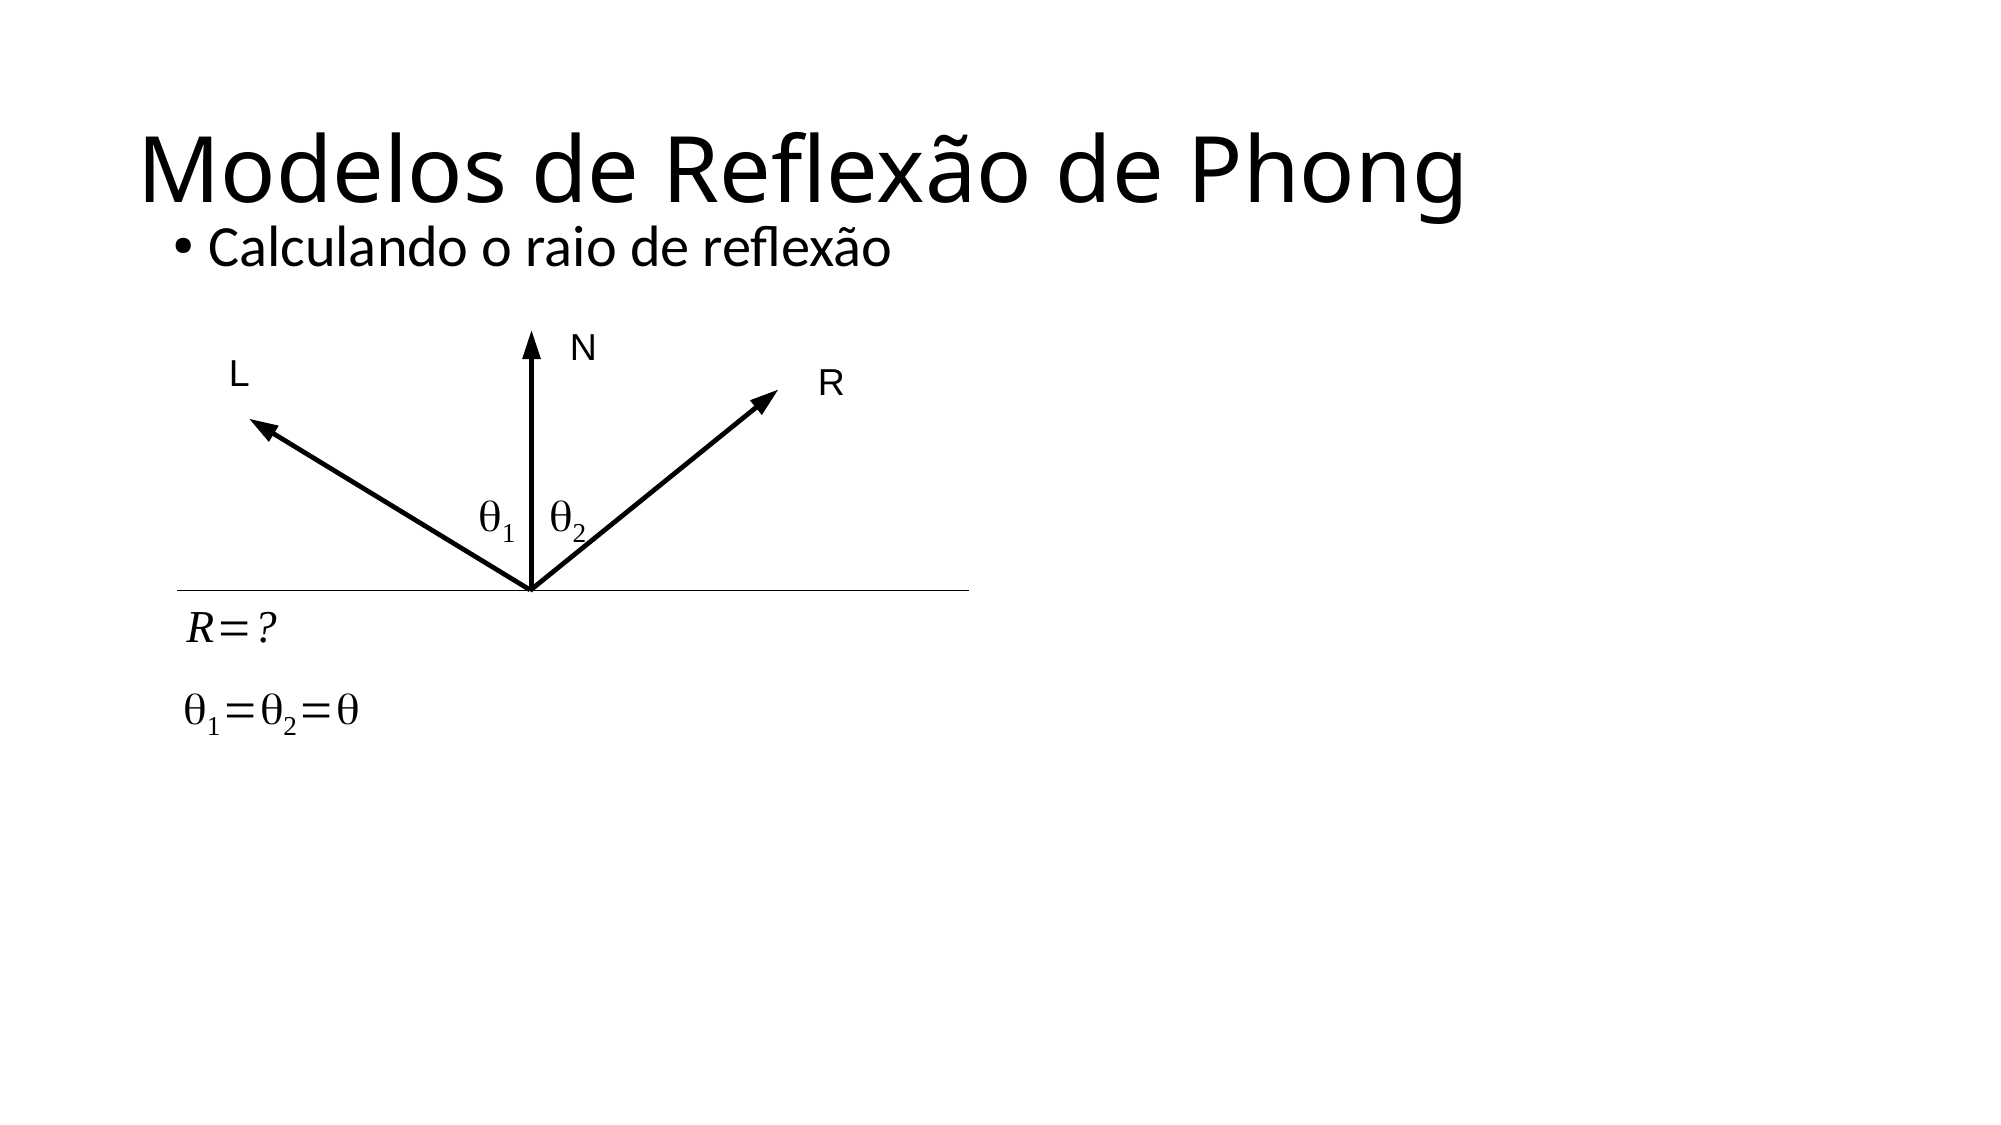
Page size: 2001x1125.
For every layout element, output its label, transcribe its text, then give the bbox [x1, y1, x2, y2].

chart [177, 602, 285, 653]
text_box R [803, 354, 898, 411]
chart [472, 498, 522, 548]
subtitle Calculando o raio de reflexão [137, 224, 1863, 1068]
text_box L [214, 345, 325, 402]
title Modelos de Reflexão de Phong [137, 59, 1863, 224]
chart [177, 691, 366, 741]
text_box N [555, 318, 666, 376]
chart [542, 498, 593, 548]
